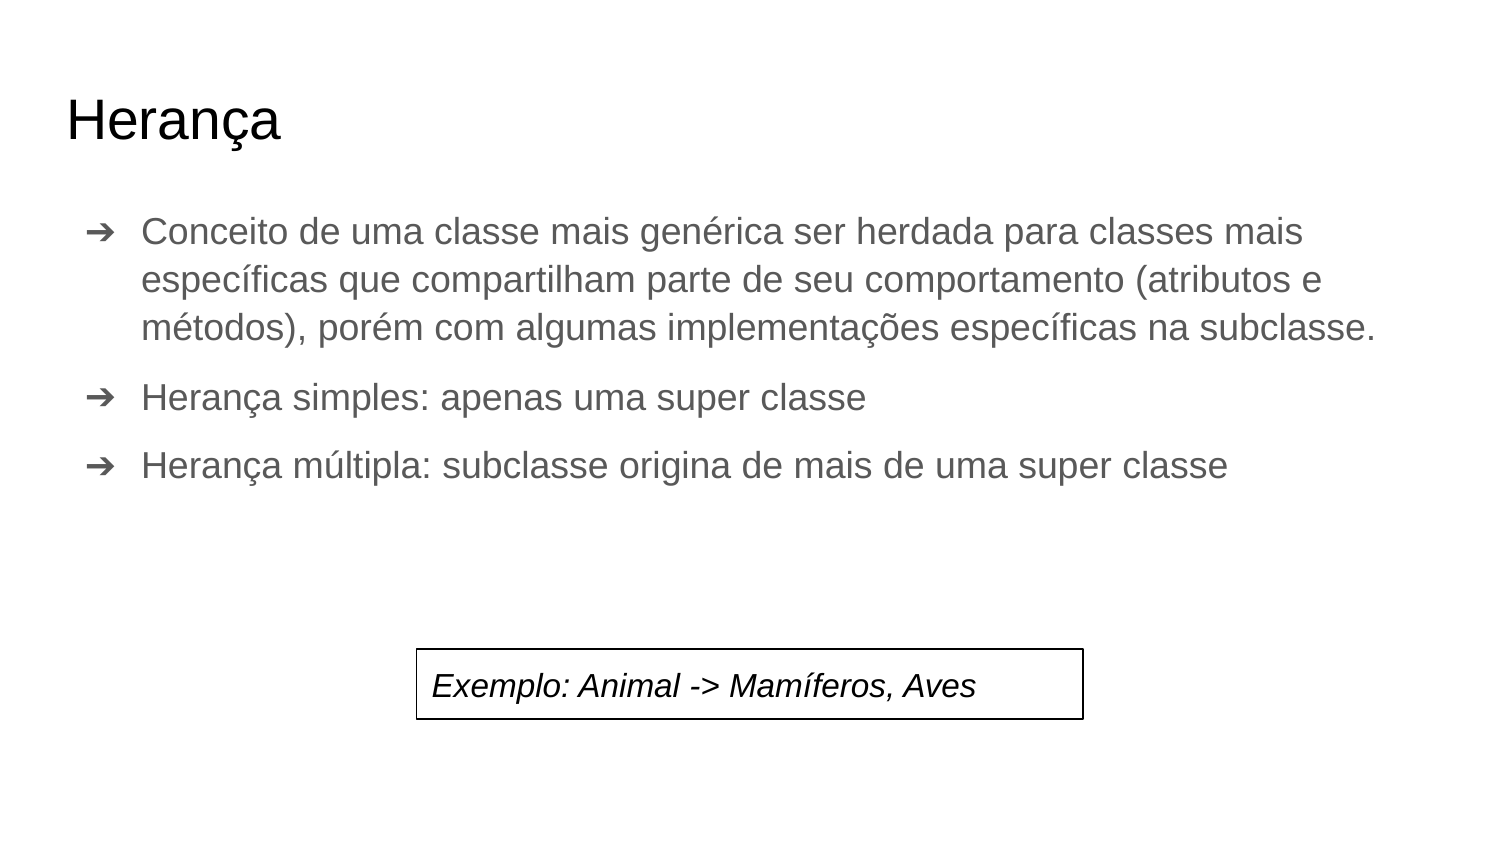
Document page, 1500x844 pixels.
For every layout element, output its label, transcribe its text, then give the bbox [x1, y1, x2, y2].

title Herança [51, 72, 1449, 167]
text_box Exemplo: Animal -> Mamíferos, Aves [416, 649, 1084, 720]
list Conceito de uma classe mais genérica ser herdada para classes mais específicas que compartilham parte de seu comportamento (atributos e métodos), porém com algumas implementações específicas na subclasse. Herança simples: apenas uma super classe Herança múltipla: subclasse origina de mais de uma super classe [51, 189, 1449, 750]
